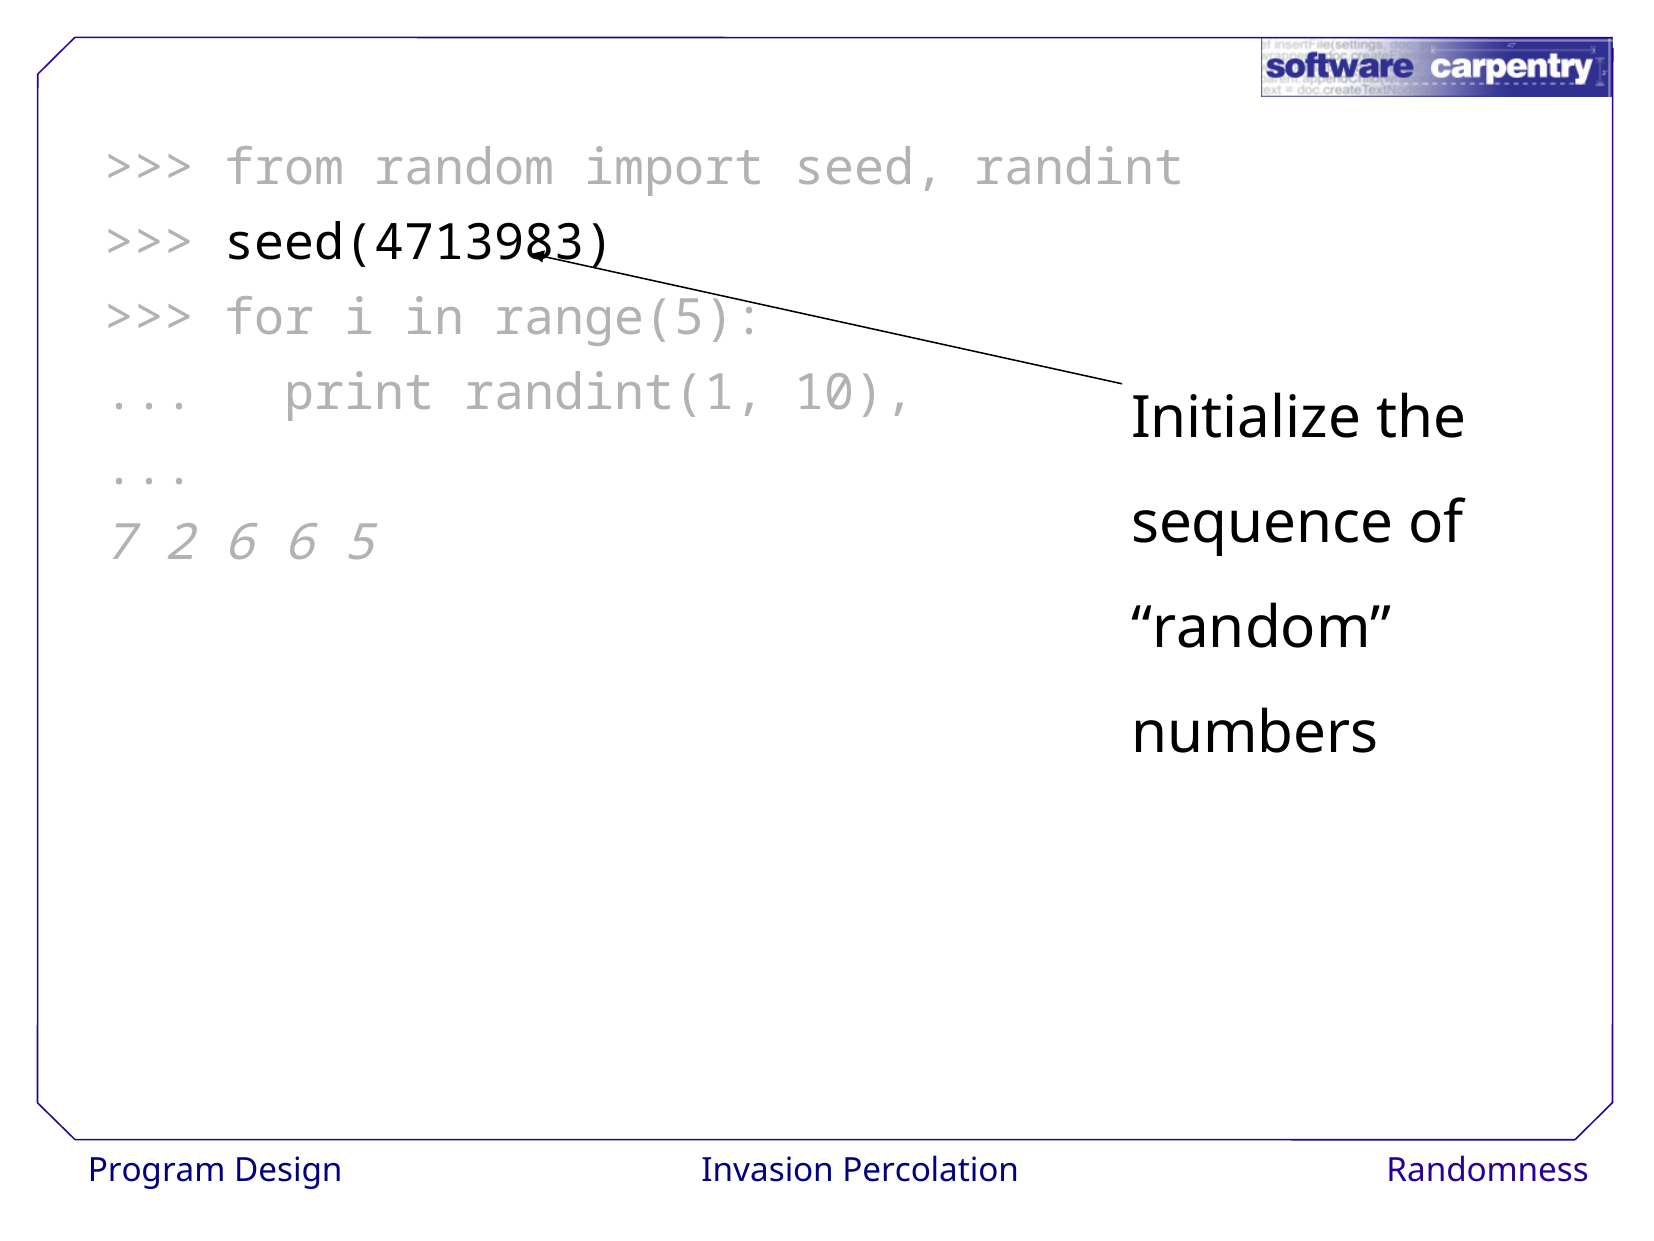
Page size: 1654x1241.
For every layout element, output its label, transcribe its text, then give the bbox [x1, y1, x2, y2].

text_box Initialize the sequence of “random” numbers [1116, 336, 1481, 772]
text_box >>> from random import seed, randint >>> seed(4713983) >>> for i in range(5): ... print randint(1, 10), ... 7 2 6 6 5 [89, 112, 1508, 1055]
picture [1261, 39, 1613, 97]
